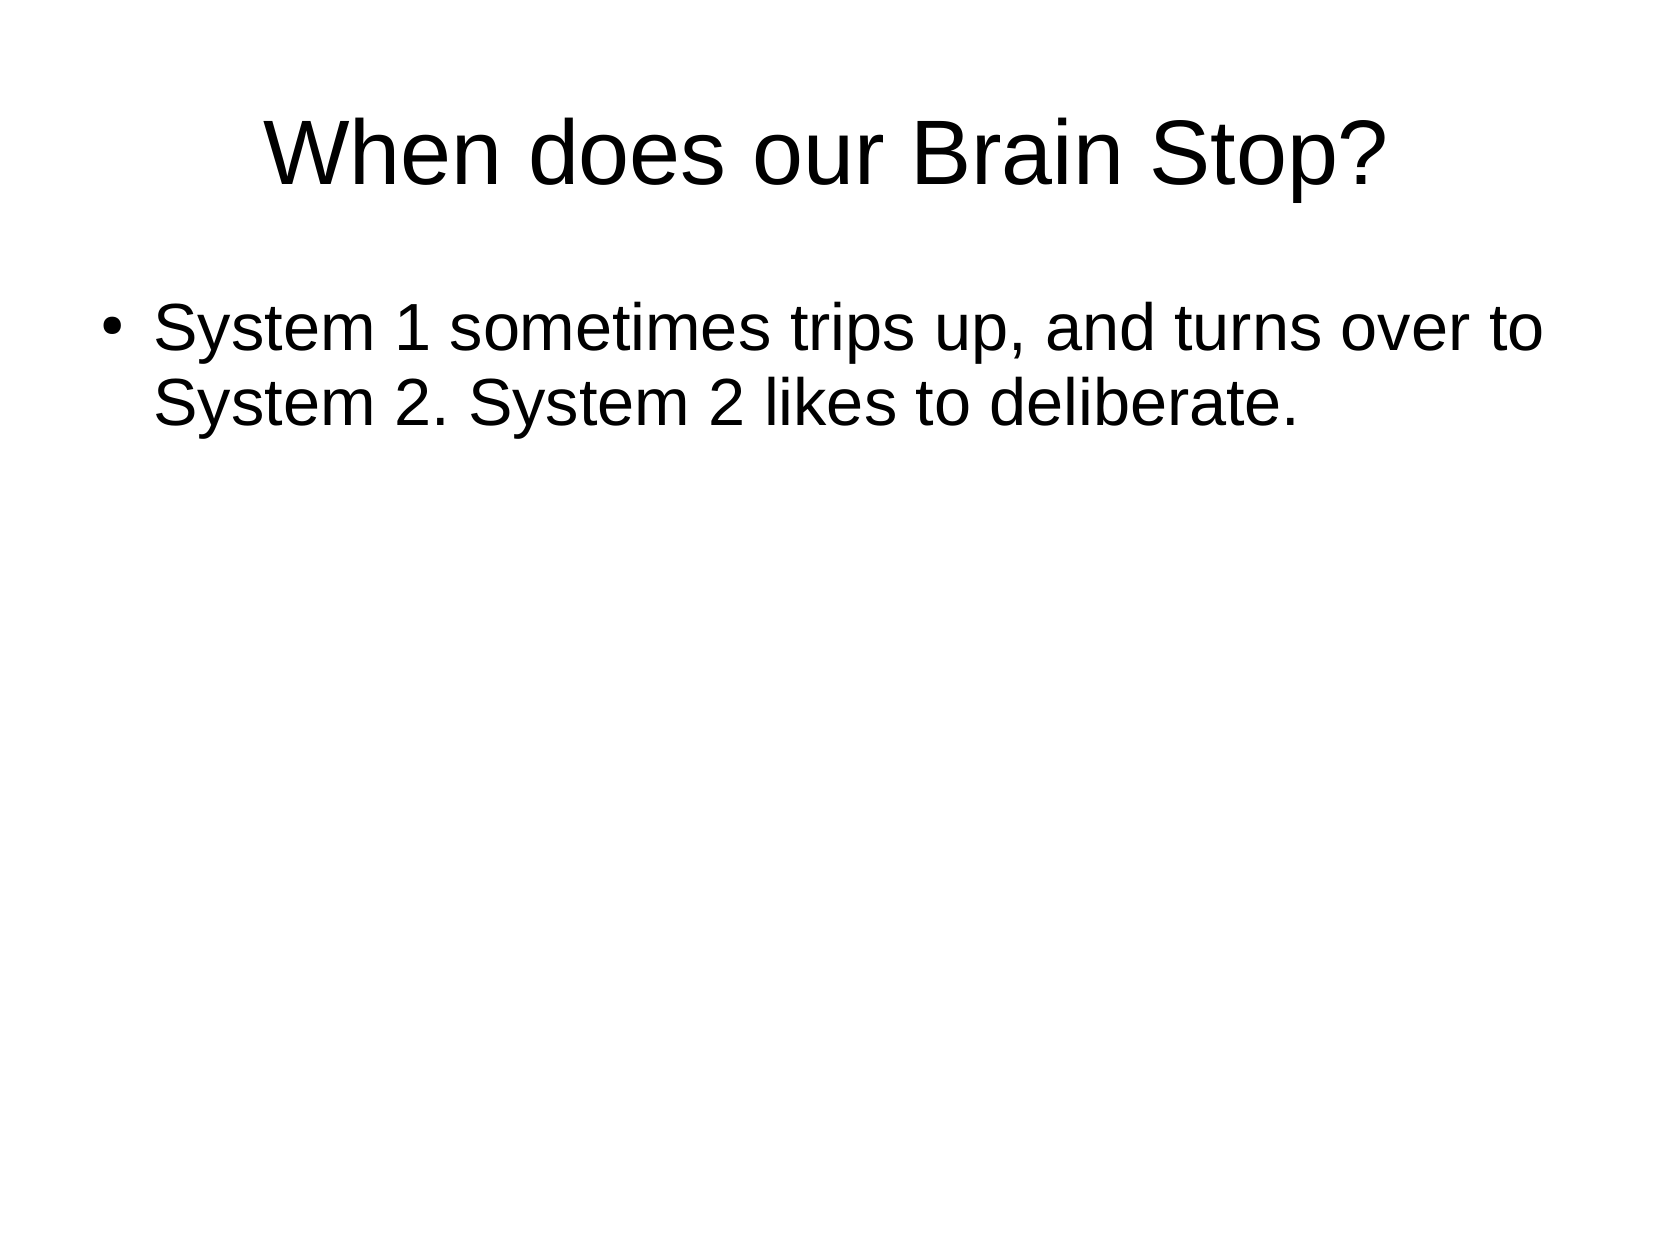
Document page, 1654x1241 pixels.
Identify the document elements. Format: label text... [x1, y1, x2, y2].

list System 1 sometimes trips up, and turns over to System 2. System 2 likes to deliberate. [82, 290, 1571, 1010]
title When does our Brain Stop? [82, 49, 1571, 257]
